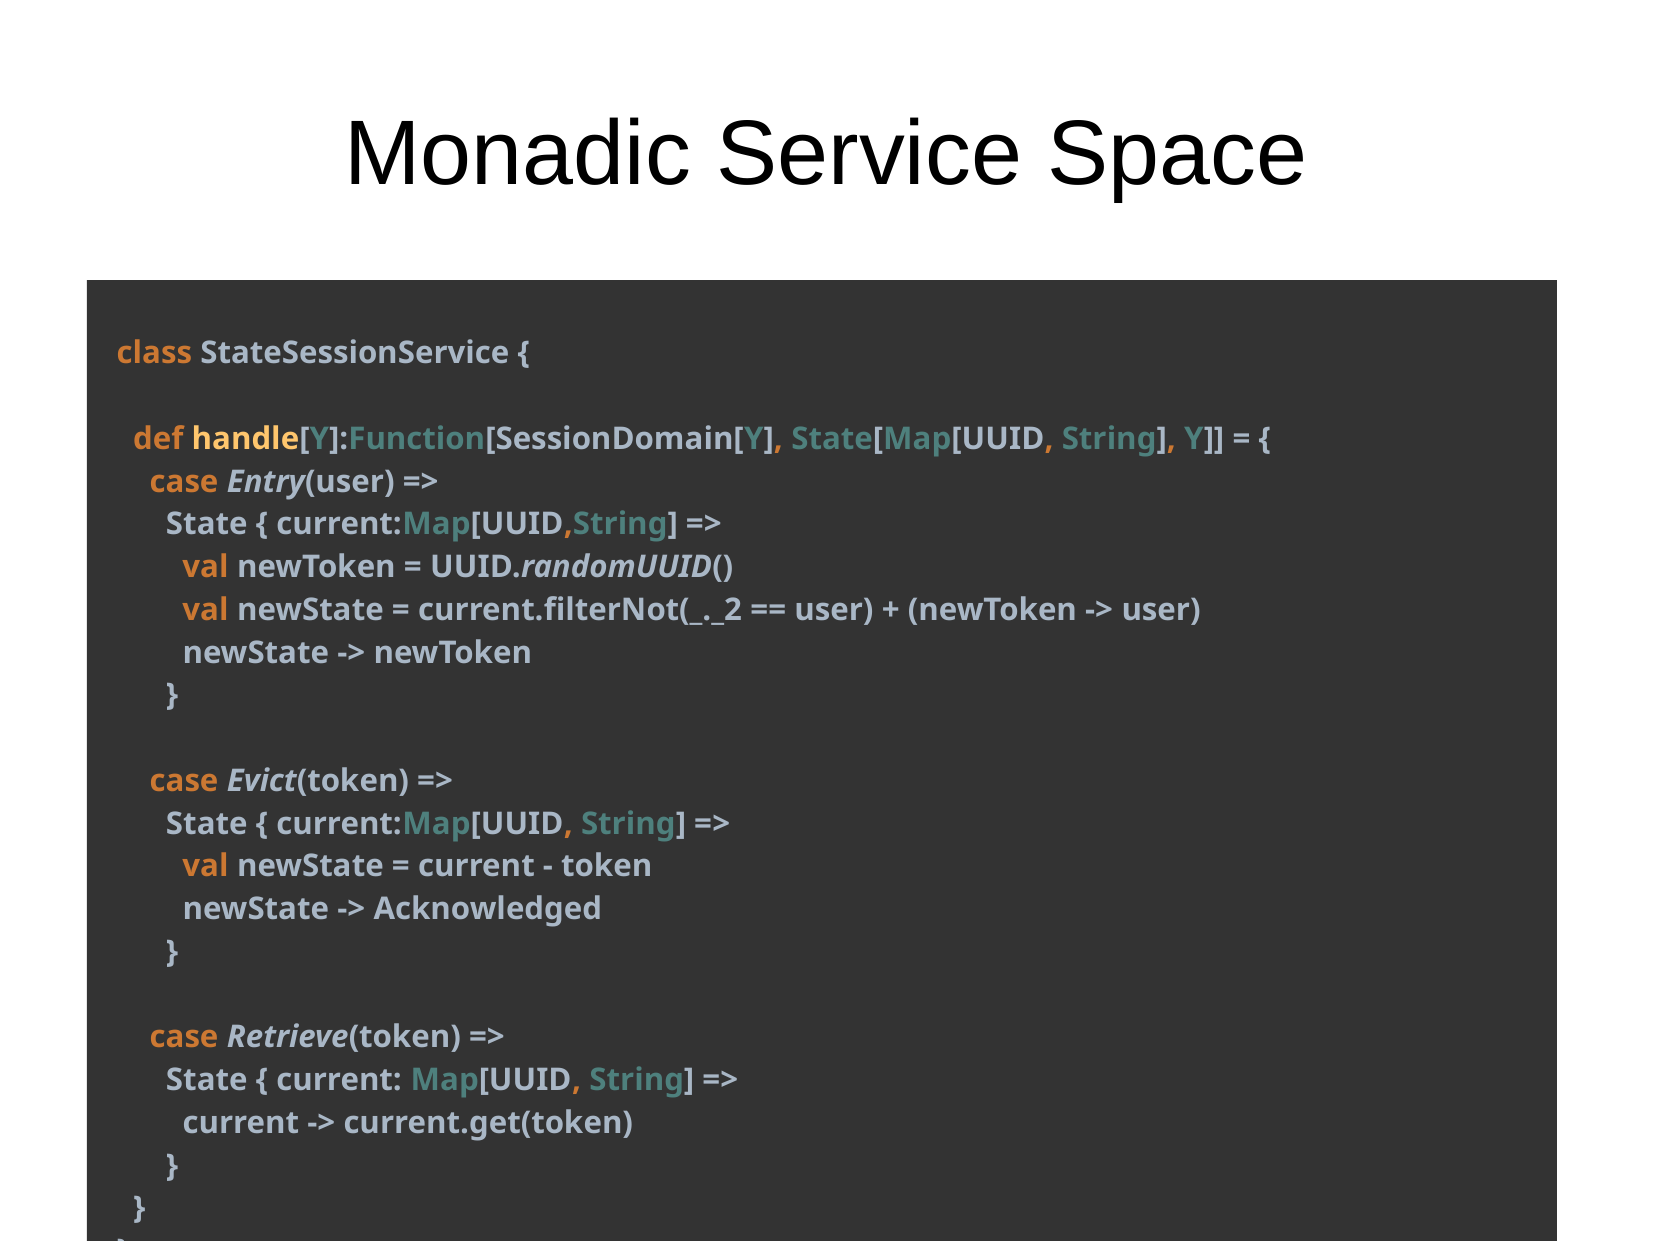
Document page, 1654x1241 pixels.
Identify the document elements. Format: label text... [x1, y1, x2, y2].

title Monadic Service Space [82, 49, 1571, 257]
text_box class StateSessionService { def handle[Y]:Function[SessionDomain[Y], State[Map[UUID, String], Y]] = { case Entry(user) => State { current:Map[UUID,String] => val newToken = UUID.randomUUID() val newState = current.filterNot(_._2 == user) + (newToken -> user) newState -> newToken } case Evict(token) => State { current:Map[UUID, String] => val newState = current - token newState -> Acknowledged } case Retrieve(token) => State { current: Map[UUID, String] => current -> current.get(token) } } } [86, 280, 1557, 1166]
